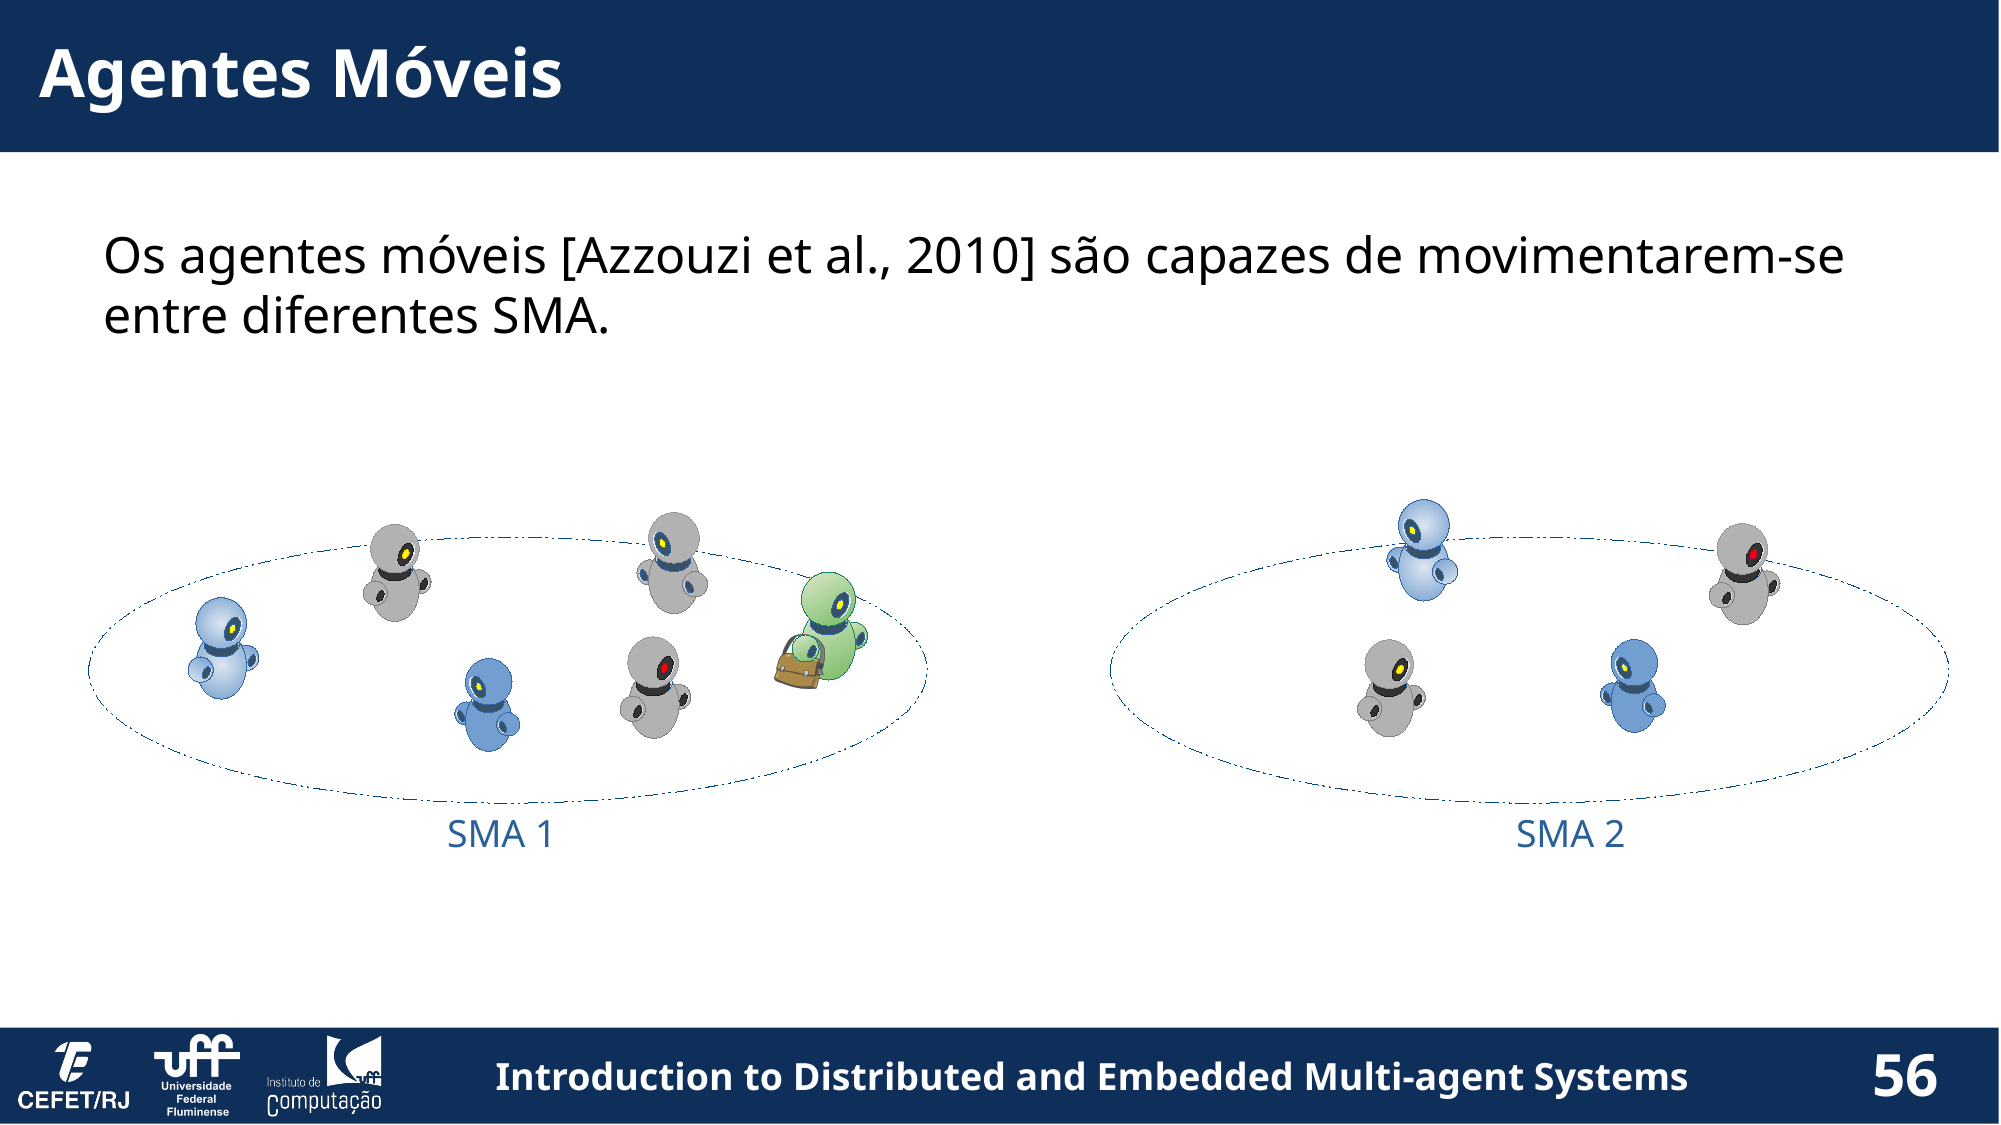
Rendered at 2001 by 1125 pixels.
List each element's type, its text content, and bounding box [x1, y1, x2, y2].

picture [153, 1033, 241, 1121]
text_box [1386, 499, 1458, 602]
text_box SMA 1 [324, 803, 680, 863]
picture [774, 634, 825, 689]
text_box [636, 512, 708, 614]
text_box Os agentes móveis [Azzouzi et al., 2010] são capazes de movimentarem-se entre diferentes SMA. [88, 216, 1947, 352]
text_box [792, 572, 868, 681]
text_box [620, 636, 691, 739]
text_box [1600, 639, 1666, 733]
text_box SMA 2 [1393, 803, 1748, 863]
text_box [363, 524, 432, 622]
text_box [188, 597, 259, 700]
text_box [1357, 639, 1426, 737]
text_box [454, 658, 520, 752]
text_box Agentes Móveis [25, 23, 1999, 119]
picture [265, 1033, 383, 1117]
picture [18, 1021, 129, 1125]
text_box [1709, 523, 1781, 625]
